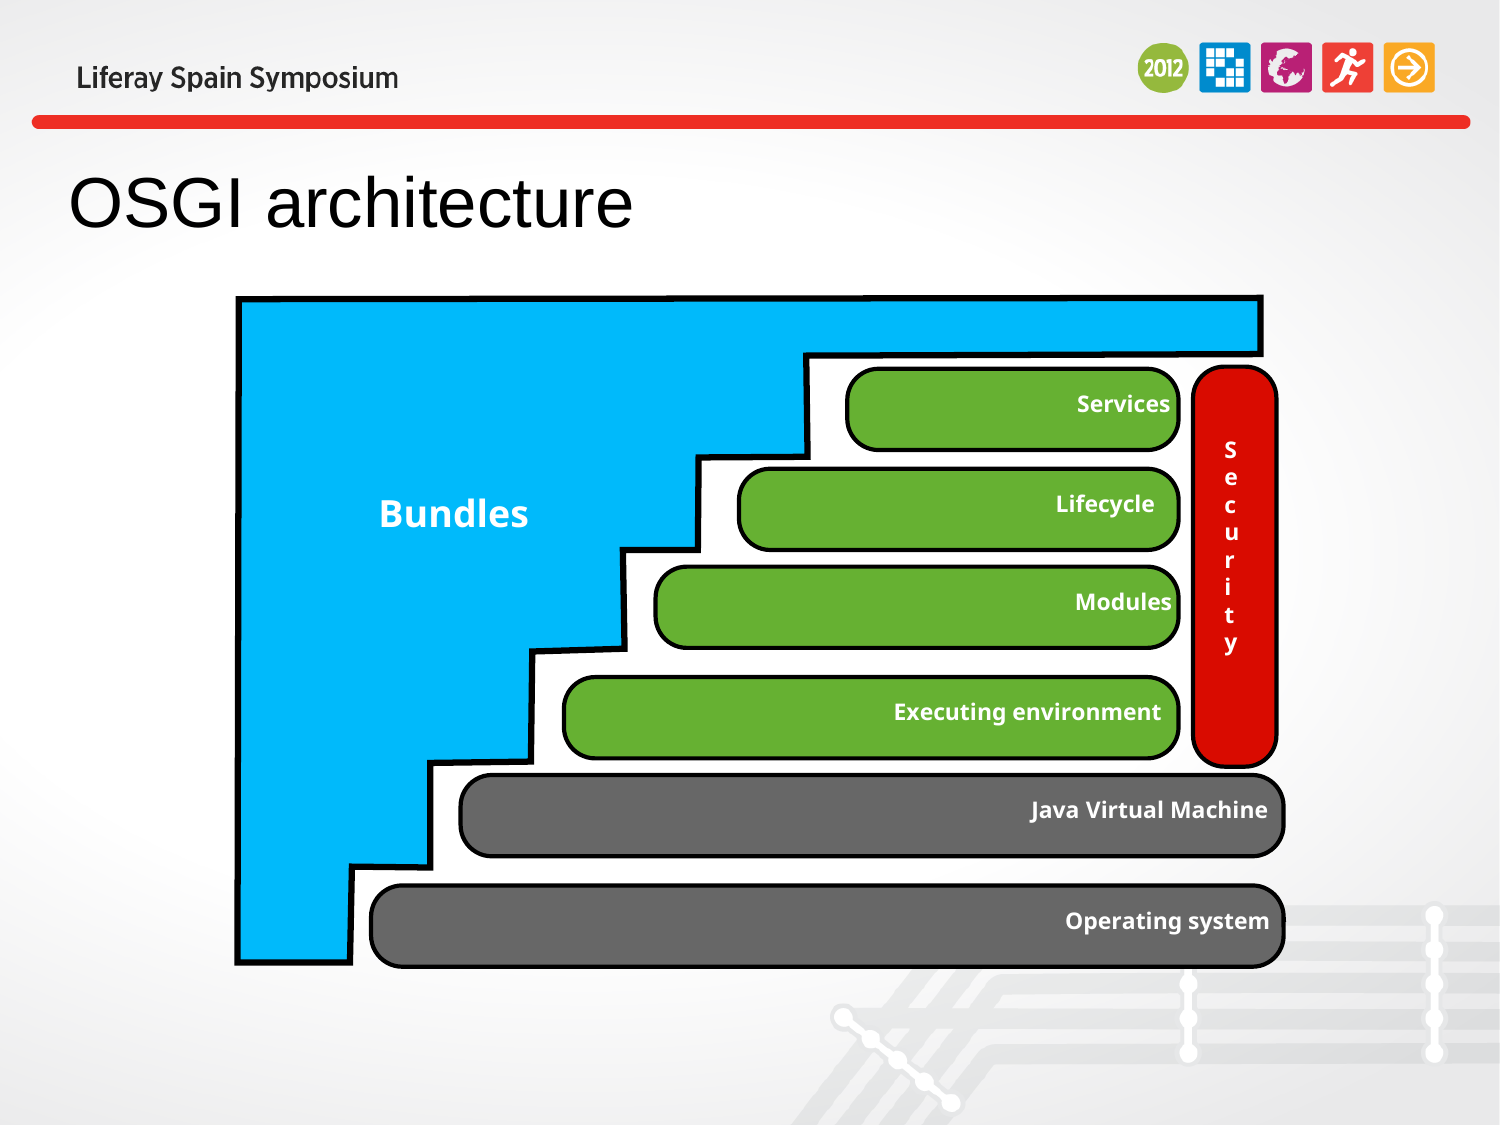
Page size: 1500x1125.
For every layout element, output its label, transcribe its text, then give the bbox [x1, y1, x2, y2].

text_box [655, 566, 1179, 648]
text_box Operating system [1065, 906, 1271, 934]
text_box [1193, 366, 1277, 767]
text_box Modules [1075, 587, 1173, 616]
text_box S e c u r i t y [1224, 435, 1246, 665]
text_box Services [1076, 389, 1171, 418]
text_box [460, 774, 1284, 857]
text_box [237, 297, 1261, 963]
text_box Java Virtual Machine [1031, 795, 1269, 824]
title OSGI architecture [62, 149, 1203, 301]
text_box Bundles [378, 489, 530, 535]
text_box Executing environment [893, 697, 1162, 726]
text_box [563, 677, 1179, 759]
text_box [371, 885, 1284, 967]
picture [0, 0, 1500, 1125]
text_box Lifecycle [1055, 489, 1179, 530]
text_box [847, 368, 1179, 451]
text_box [738, 468, 1177, 550]
